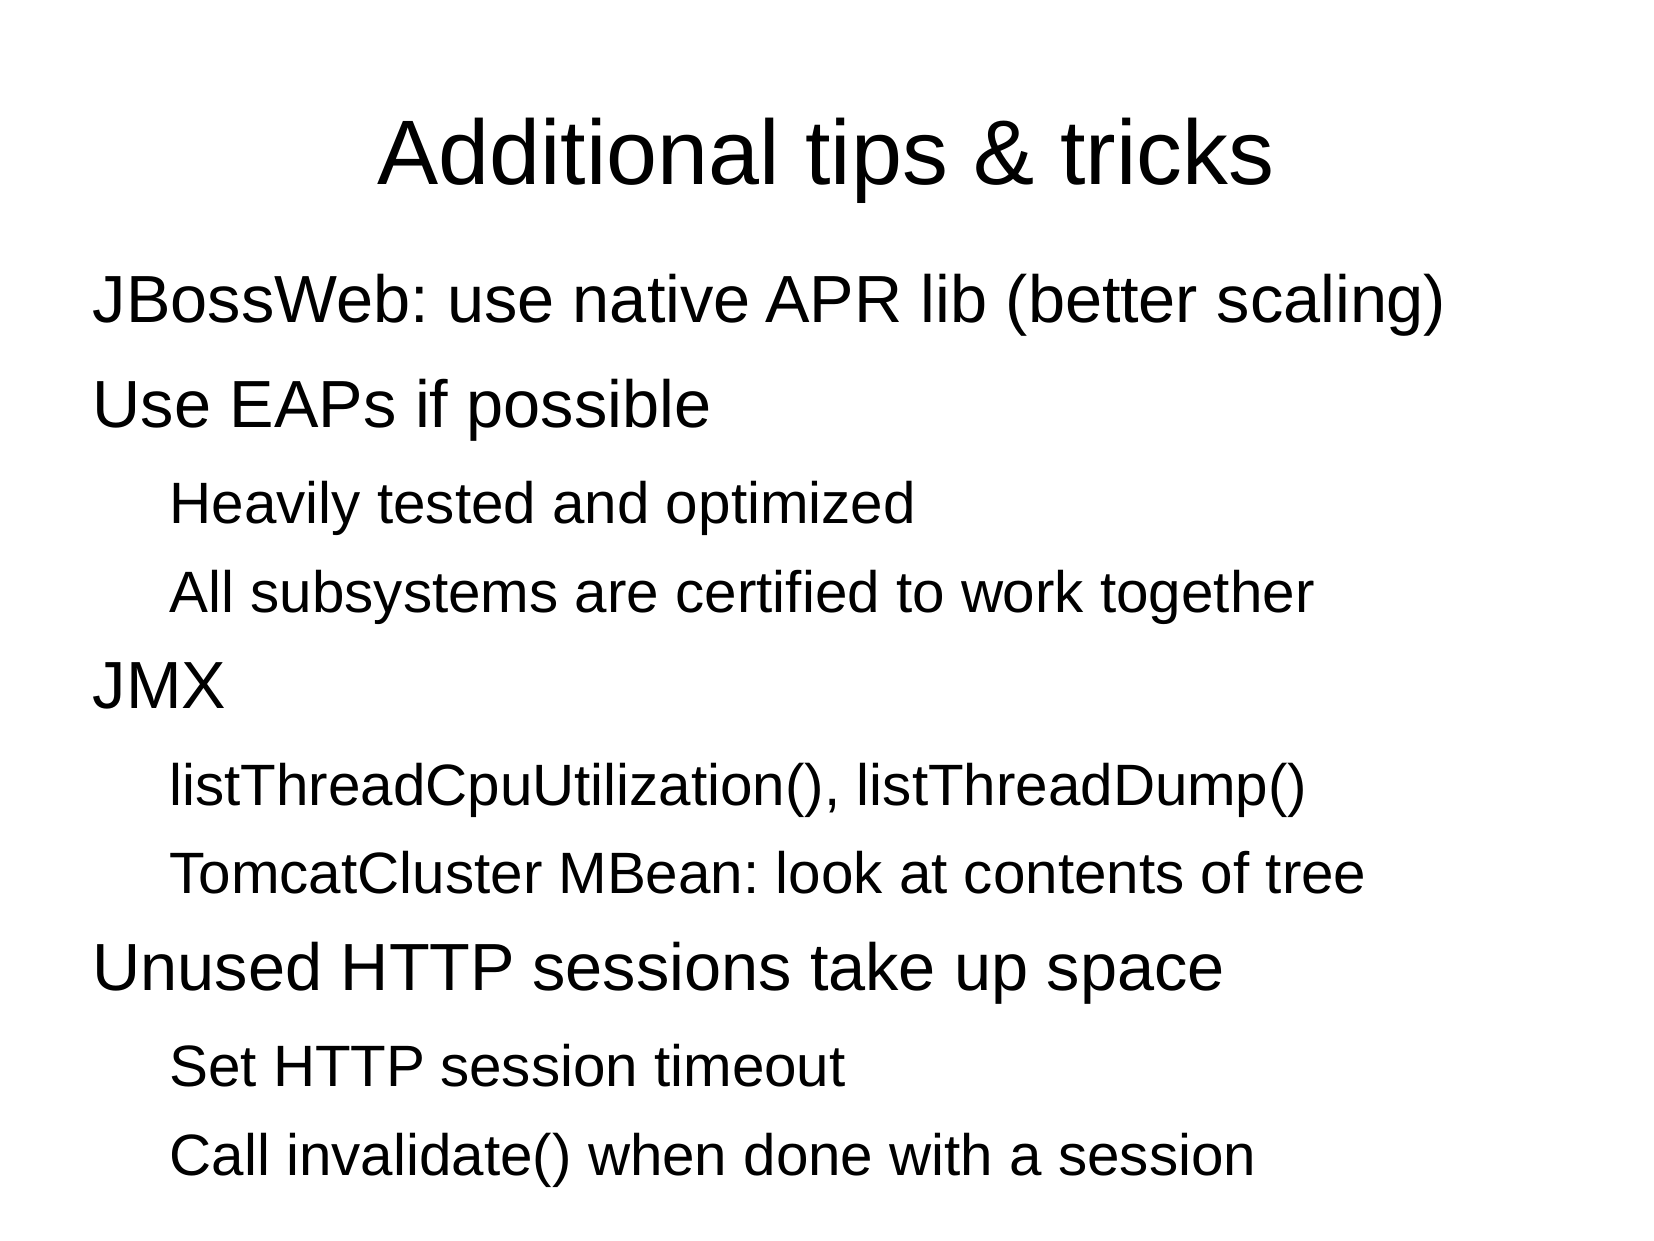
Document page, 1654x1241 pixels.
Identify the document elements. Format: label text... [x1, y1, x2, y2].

list JBossWeb: use native APR lib (better scaling) Use EAPs if possible Heavily tested and optimized All subsystems are certified to work together JMX listThreadCpuUtilization(), listThreadDump() TomcatCluster MBean: look at contents of tree Unused HTTP sessions take up space Set HTTP session timeout Call invalidate() when done with a session [75, 262, 1564, 1188]
title Additional tips & tricks [82, 56, 1571, 250]
